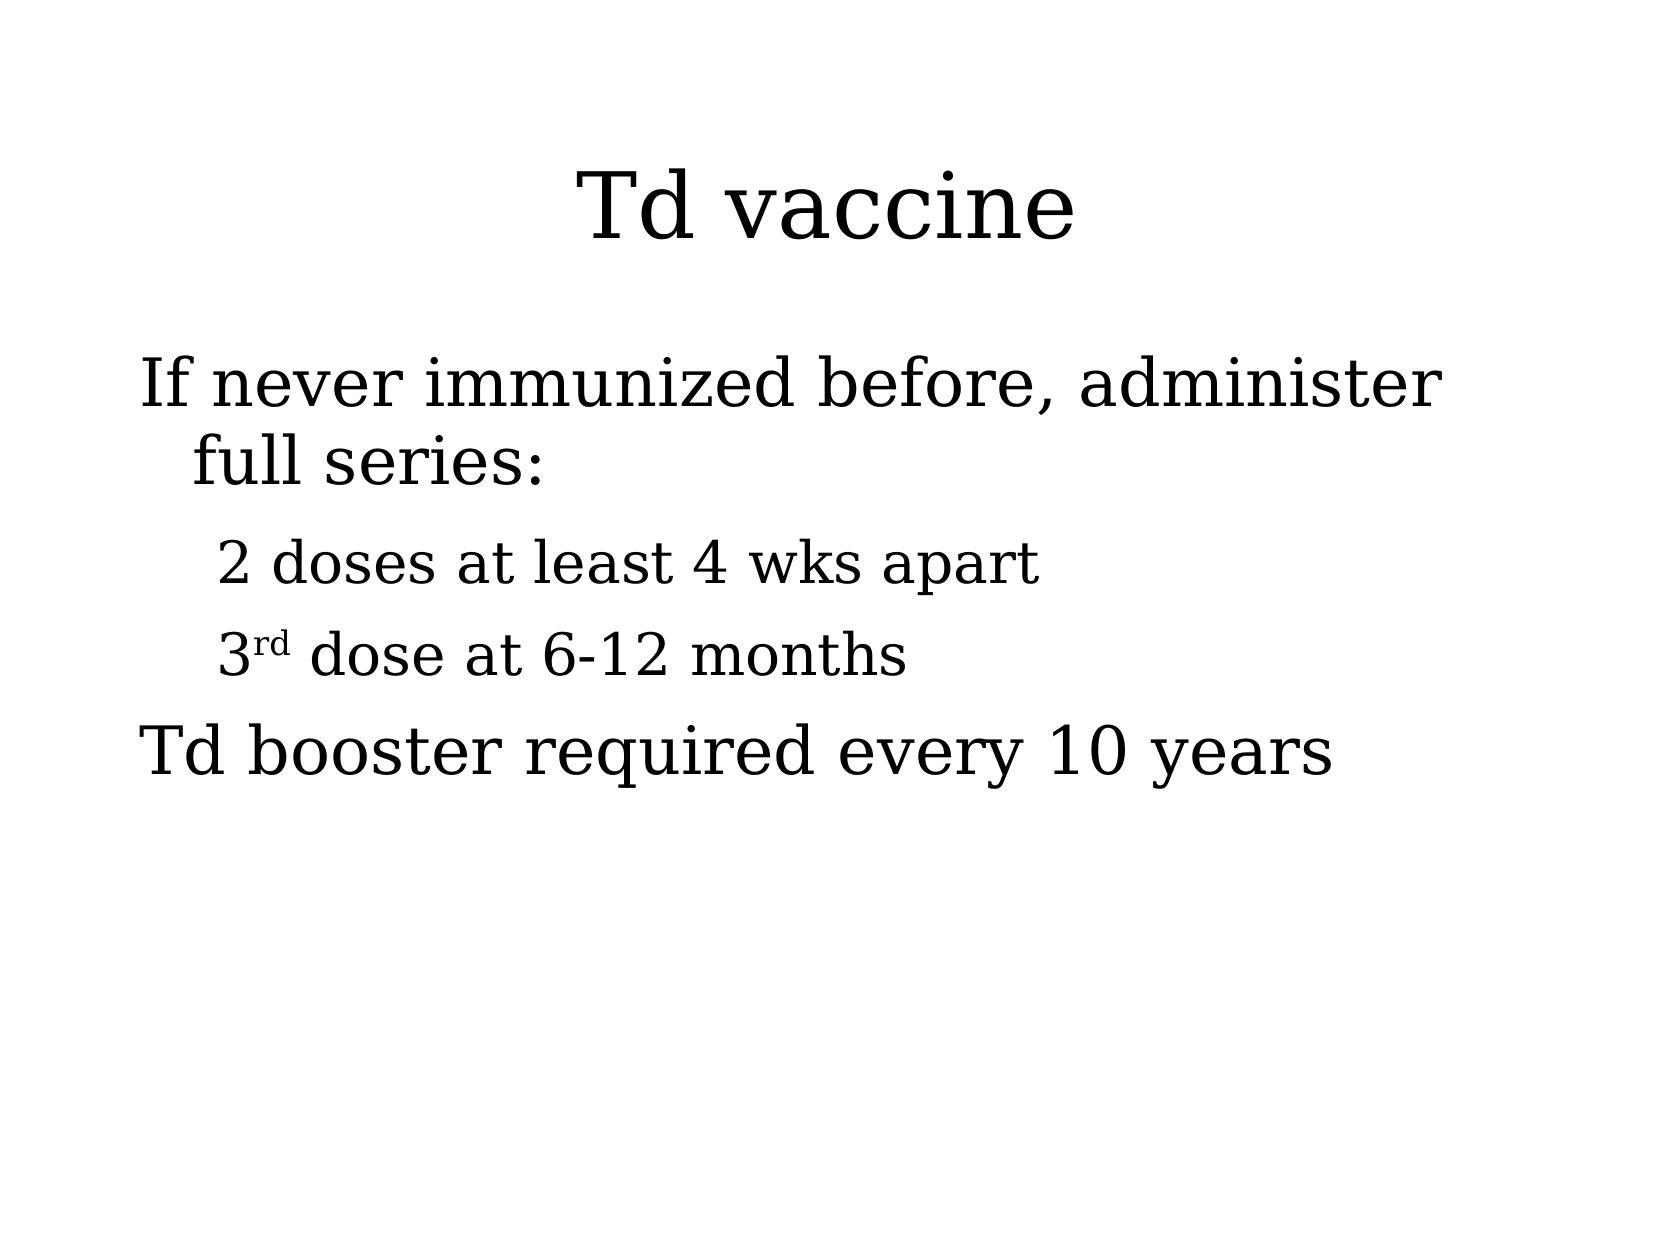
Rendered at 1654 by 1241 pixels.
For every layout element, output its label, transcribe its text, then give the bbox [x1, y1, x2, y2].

list If never immunized before, administer full series: 2 doses at least 4 wks apart 3rd dose at 6-12 months Td booster required every 10 years [121, 344, 1534, 1127]
title Td vaccine [121, 102, 1534, 311]
